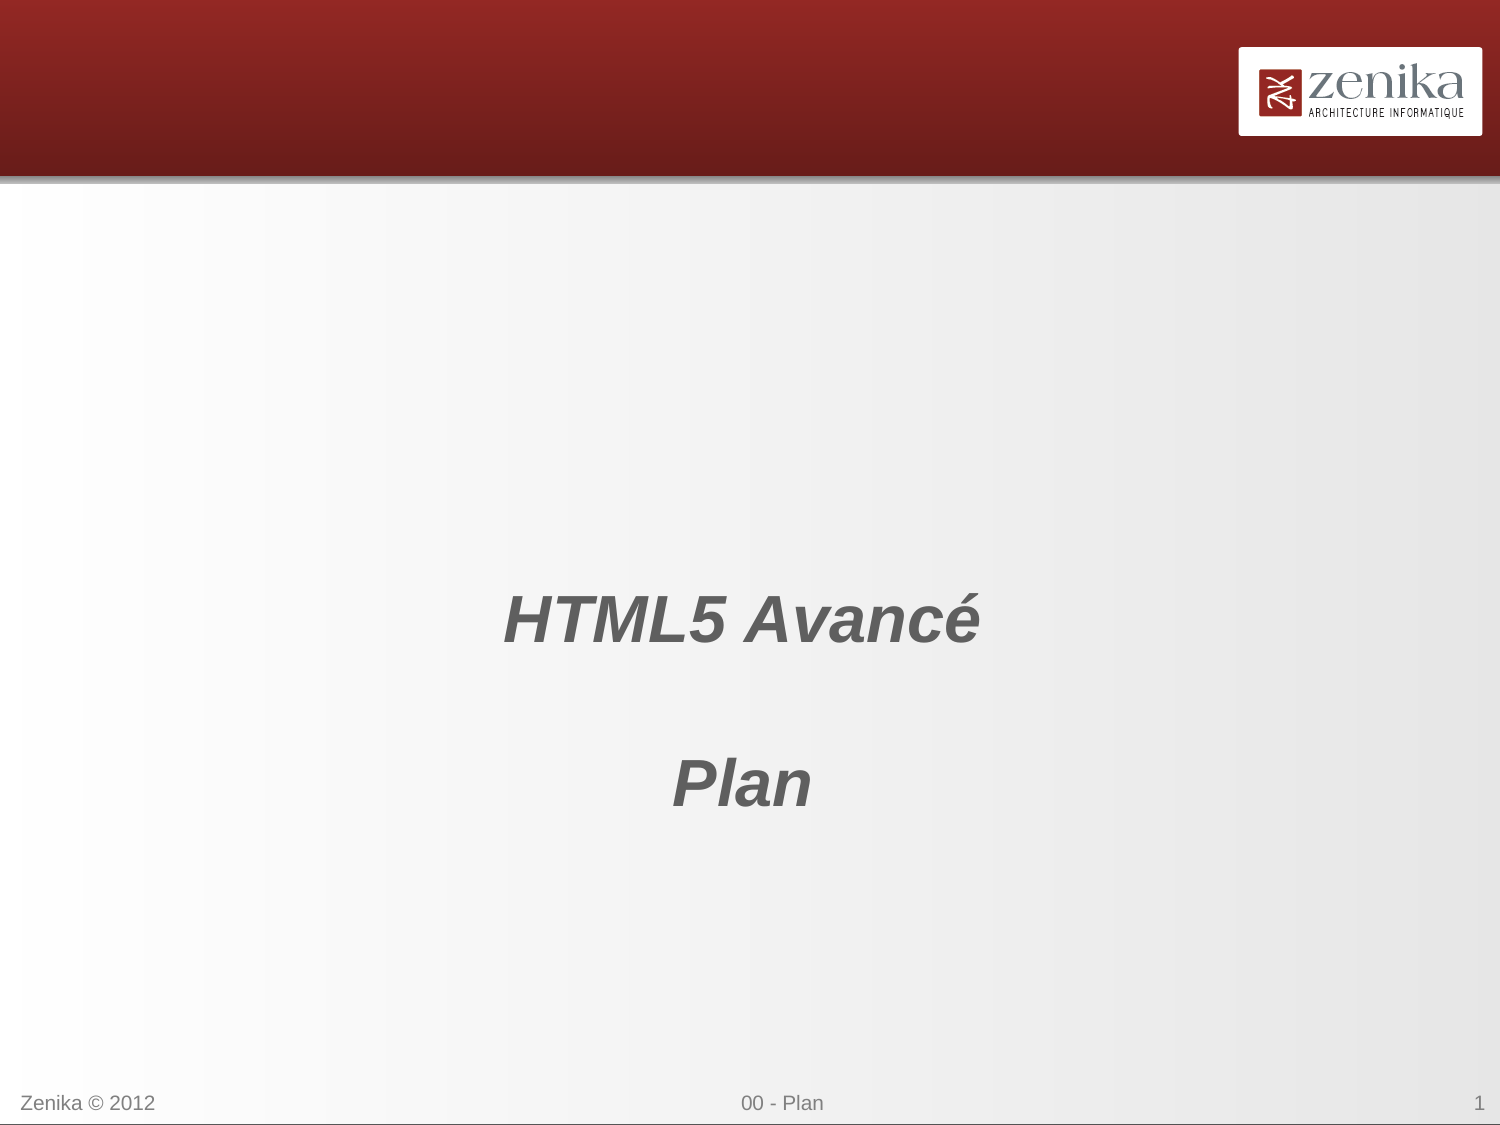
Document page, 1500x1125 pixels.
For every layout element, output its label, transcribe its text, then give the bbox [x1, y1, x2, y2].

picture [1257, 58, 1464, 125]
text_box HTML5 Avancé Plan [50, 249, 1435, 1079]
